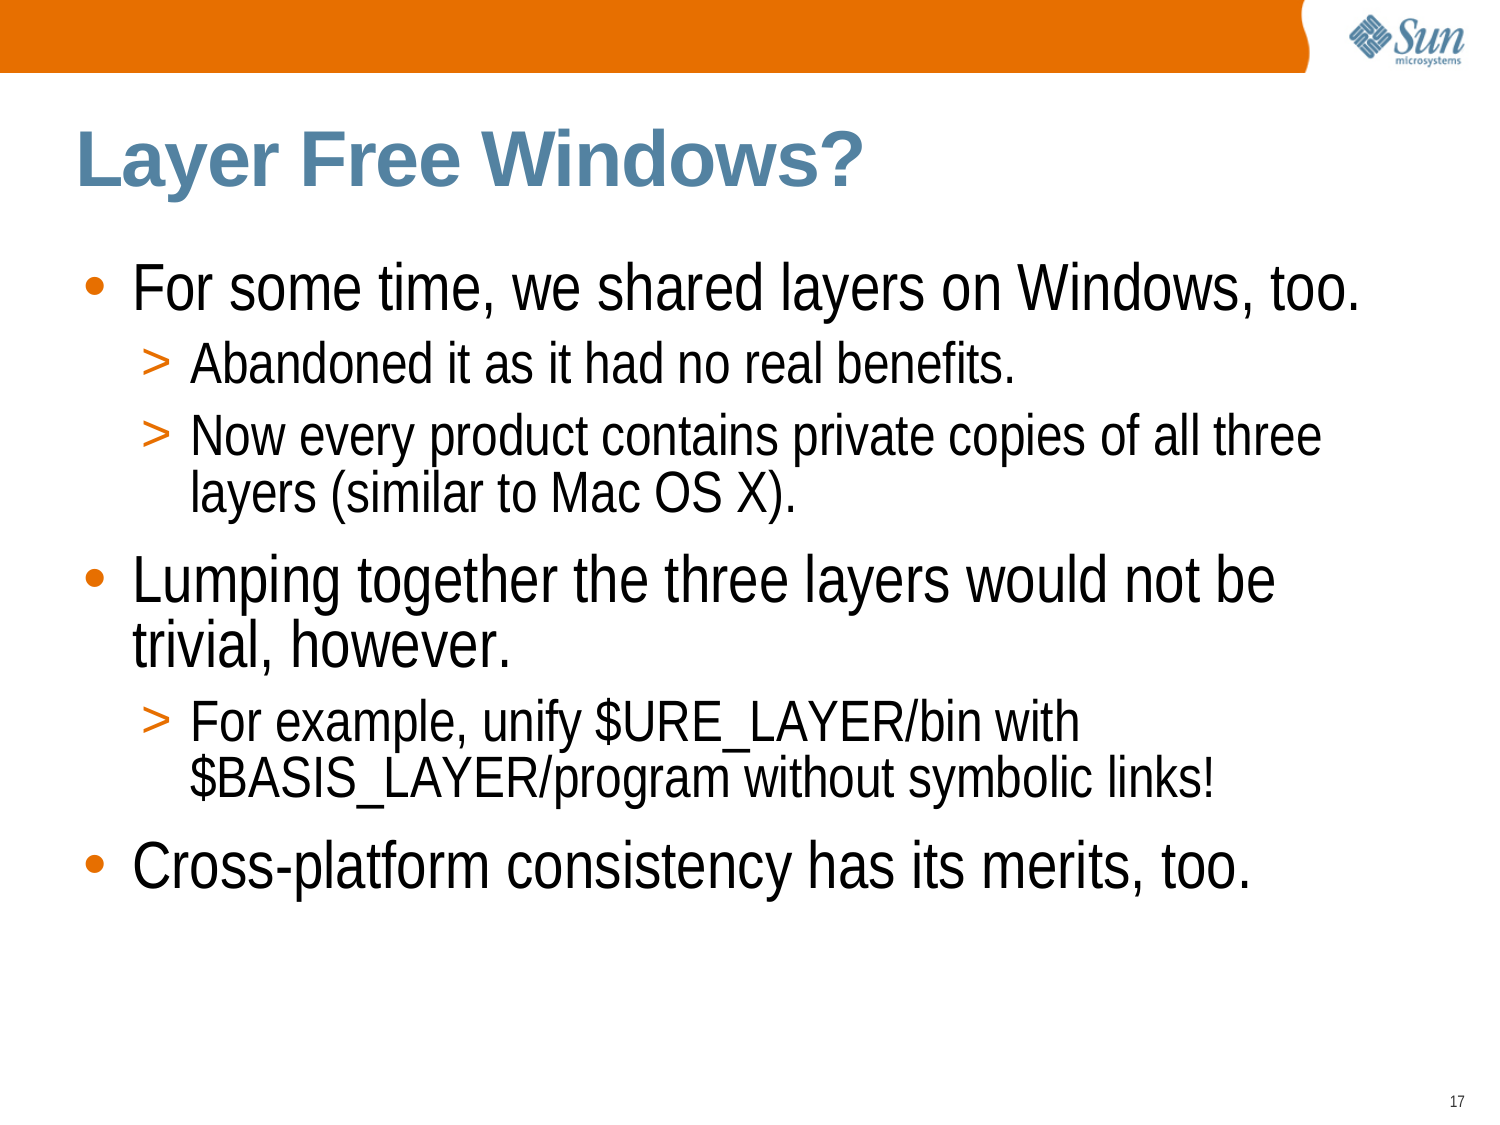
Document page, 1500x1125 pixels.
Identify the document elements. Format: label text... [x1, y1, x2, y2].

list For some time, we shared layers on Windows, too. Abandoned it as it had no real benefits. Now every product contains private copies of all three layers (similar to Mac OS X). Lumping together the three layers would not be trivial, however. For example, unify $URE_LAYER/bin with $BASIS_LAYER/program without symbolic links! Cross-platform consistency has its merits, too. [64, 258, 1401, 1062]
picture [0, 0, 1500, 73]
title Layer Free Windows? [75, 123, 1437, 227]
